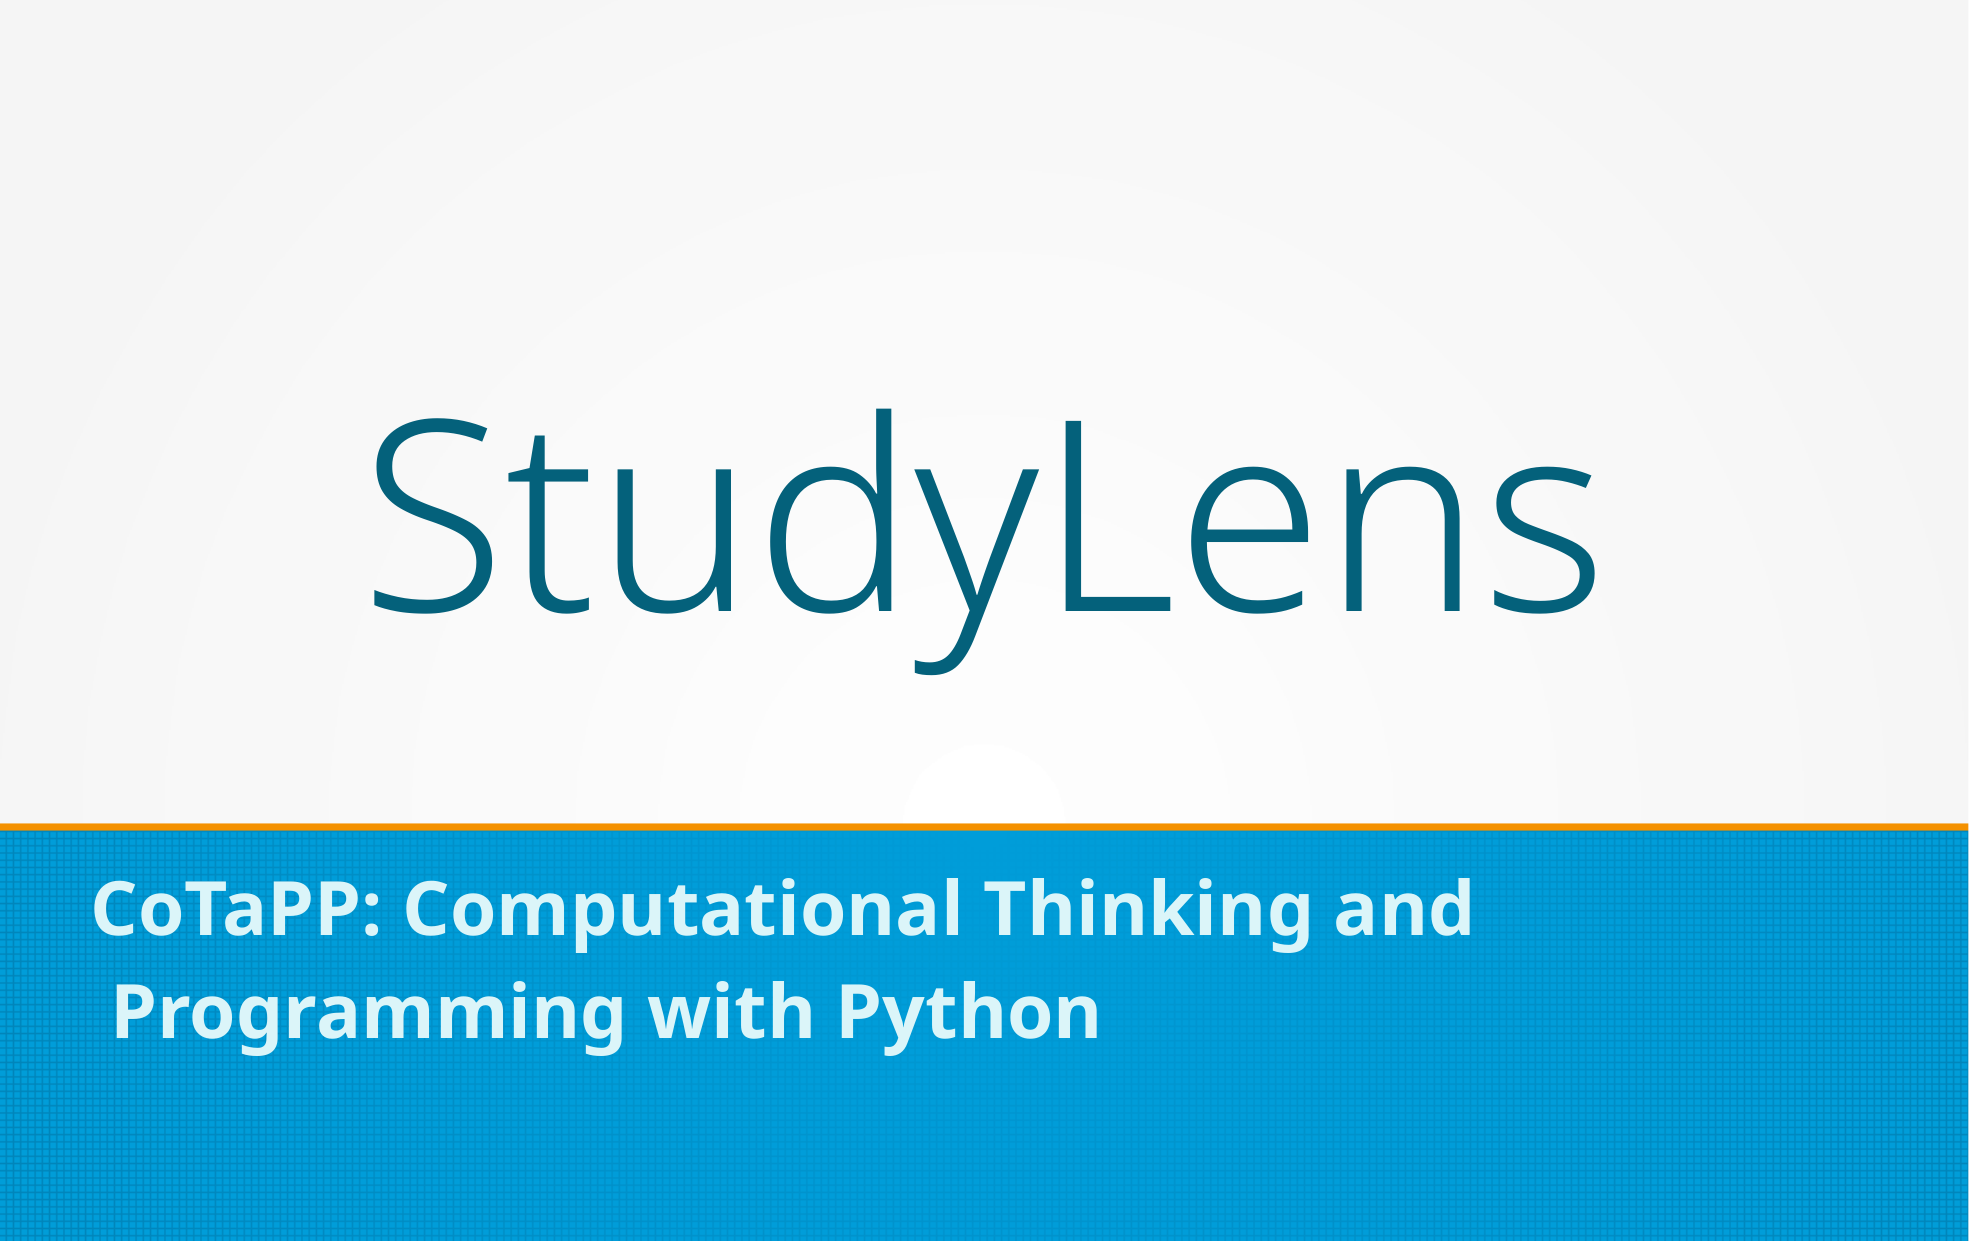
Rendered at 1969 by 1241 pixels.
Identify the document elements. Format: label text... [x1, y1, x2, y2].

subtitle CoTaPP: Computational Thinking and Programming with Python [90, 855, 1654, 1062]
picture [0, 0, 1969, 830]
title StudyLens [98, 49, 1870, 690]
